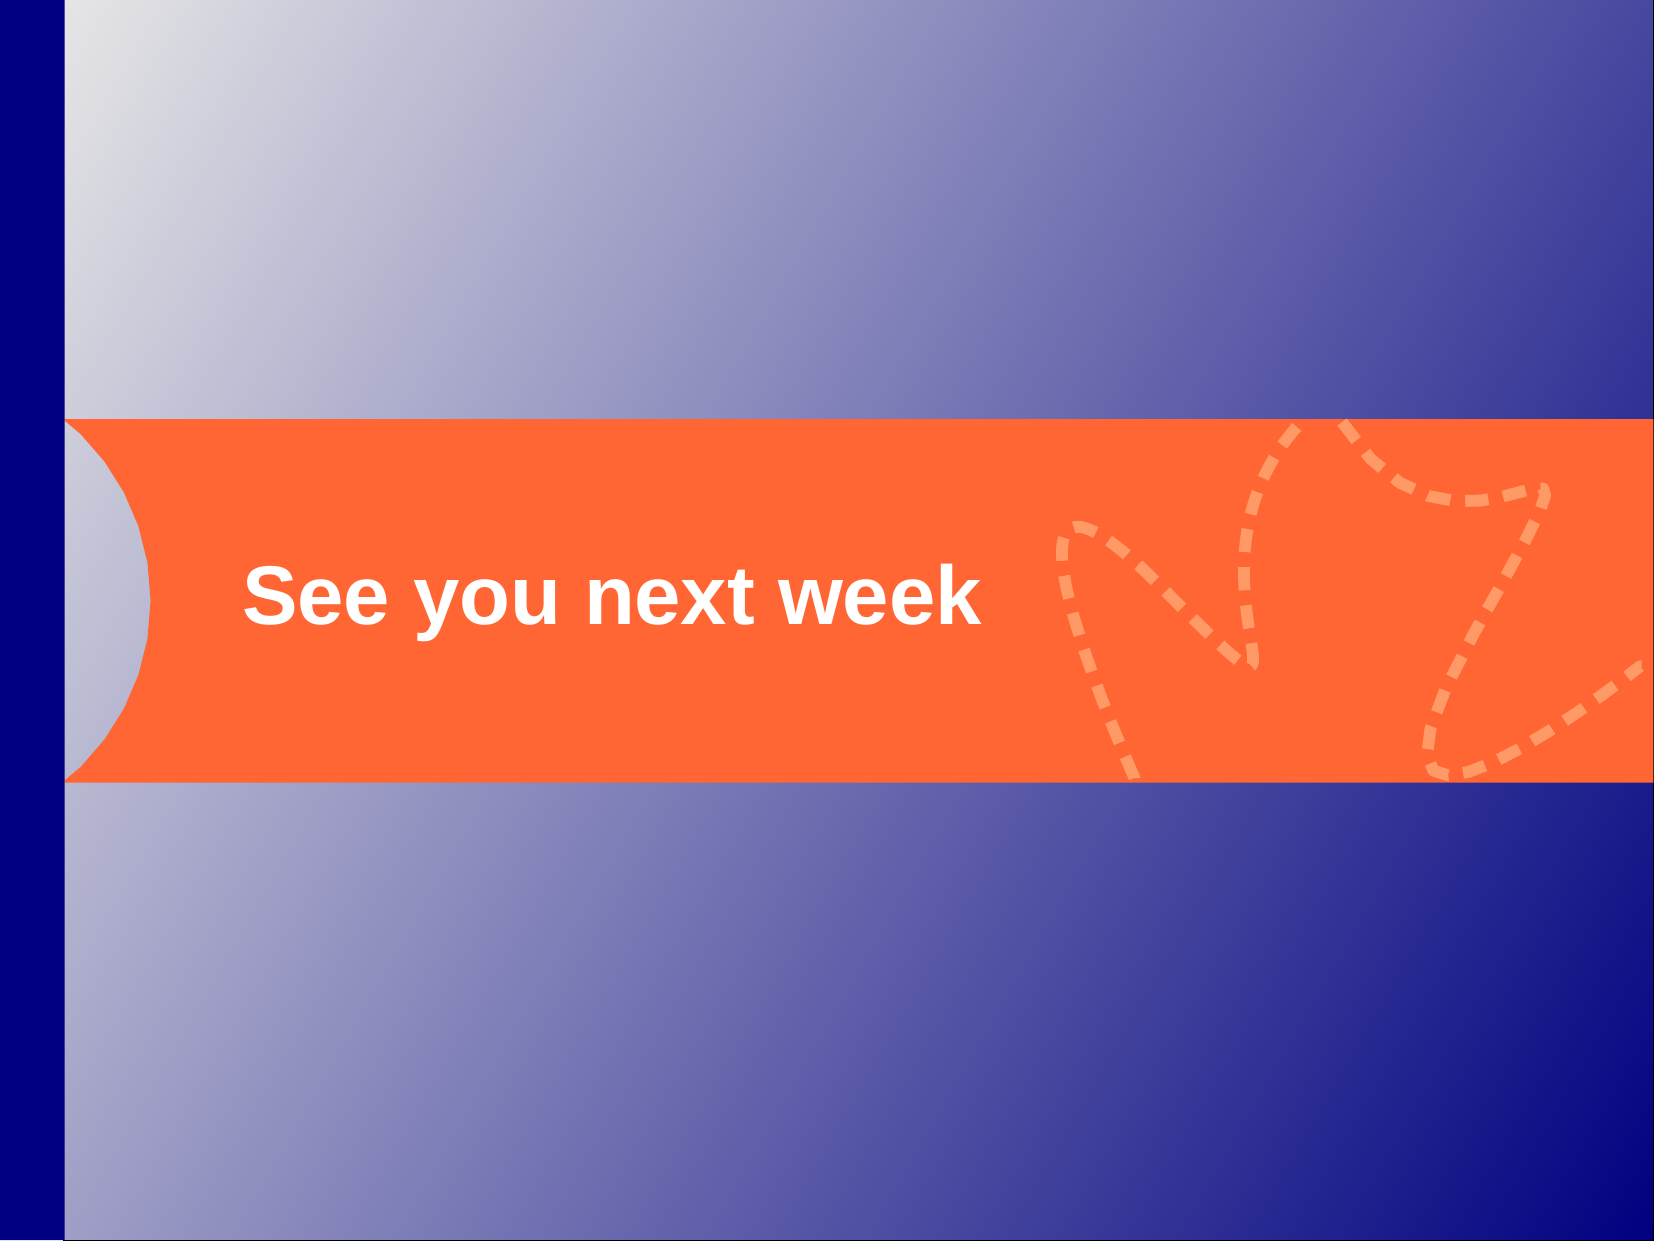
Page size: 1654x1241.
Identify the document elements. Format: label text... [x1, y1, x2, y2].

title See you next week [242, 497, 1450, 704]
